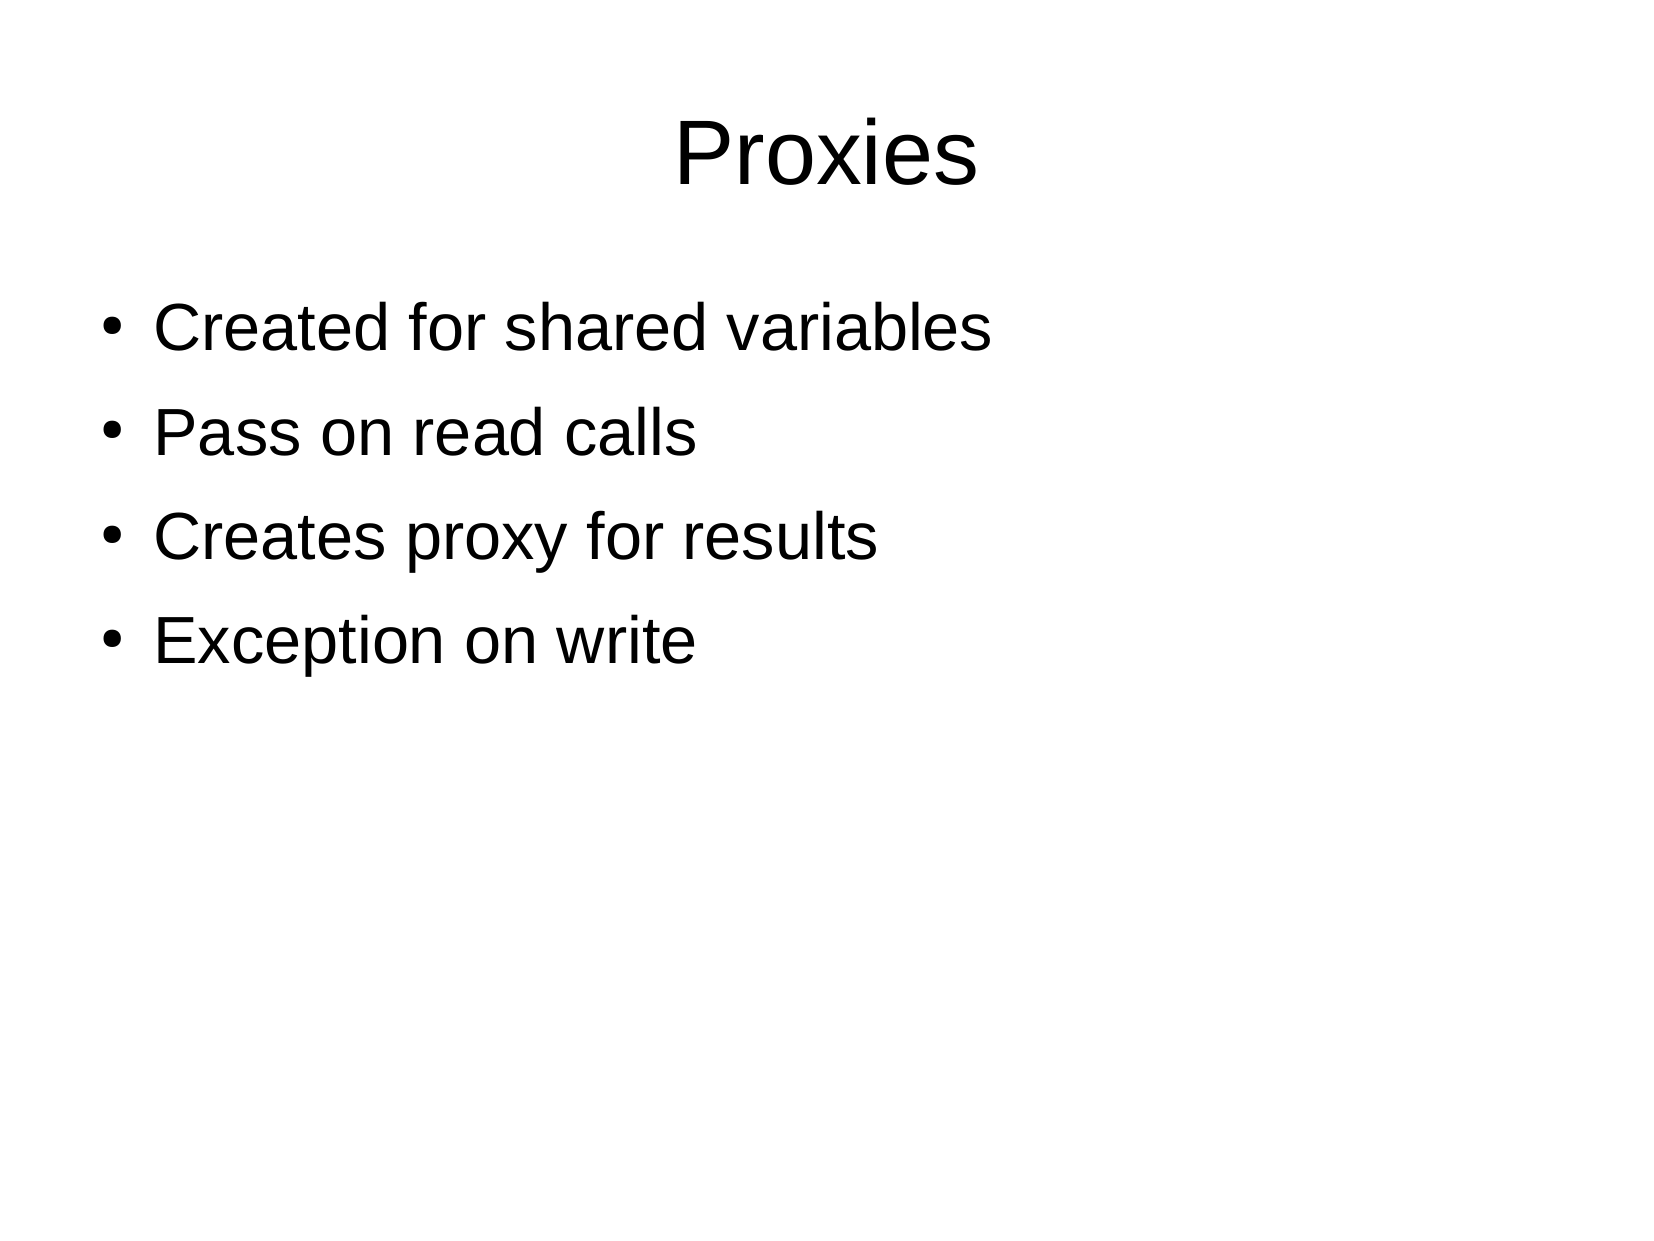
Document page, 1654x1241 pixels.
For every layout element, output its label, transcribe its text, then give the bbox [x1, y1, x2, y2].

title Proxies [82, 49, 1571, 257]
list Created for shared variables Pass on read calls Creates proxy for results Exception on write [82, 290, 1571, 1010]
